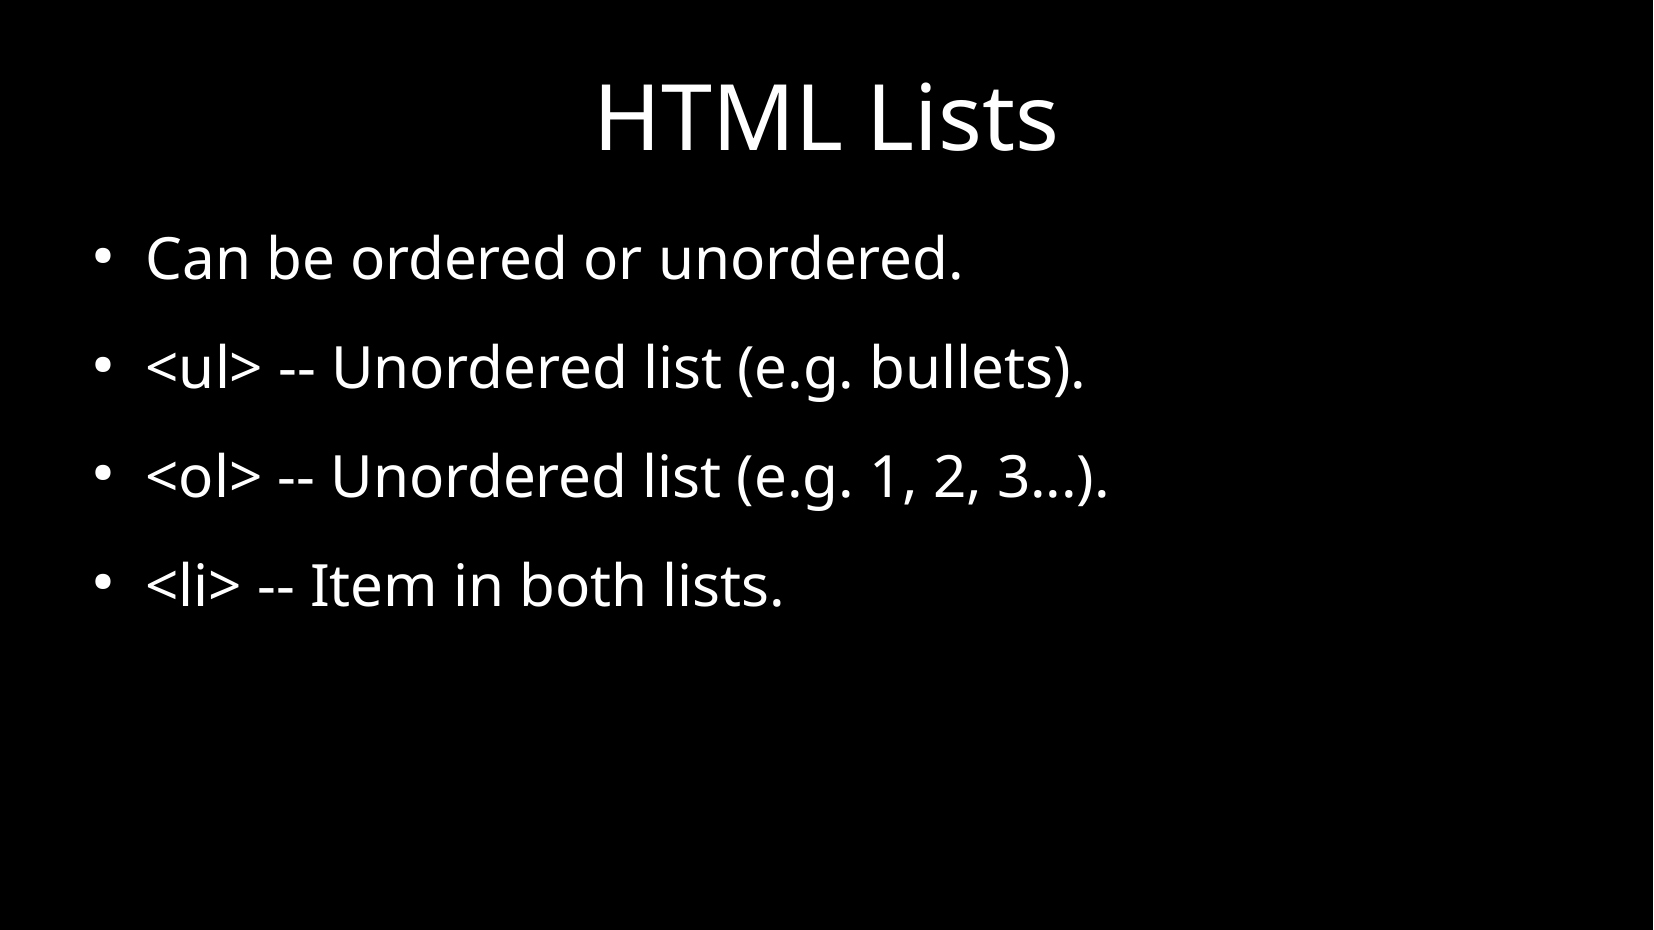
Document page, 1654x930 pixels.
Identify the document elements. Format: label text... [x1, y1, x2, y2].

list Can be ordered or unordered. <ul> -- Unordered list (e.g. bullets). <ol> -- Unordered list (e.g. 1, 2, 3...). <li> -- Item in both lists. [75, 217, 1608, 863]
title HTML Lists [82, 37, 1571, 193]
